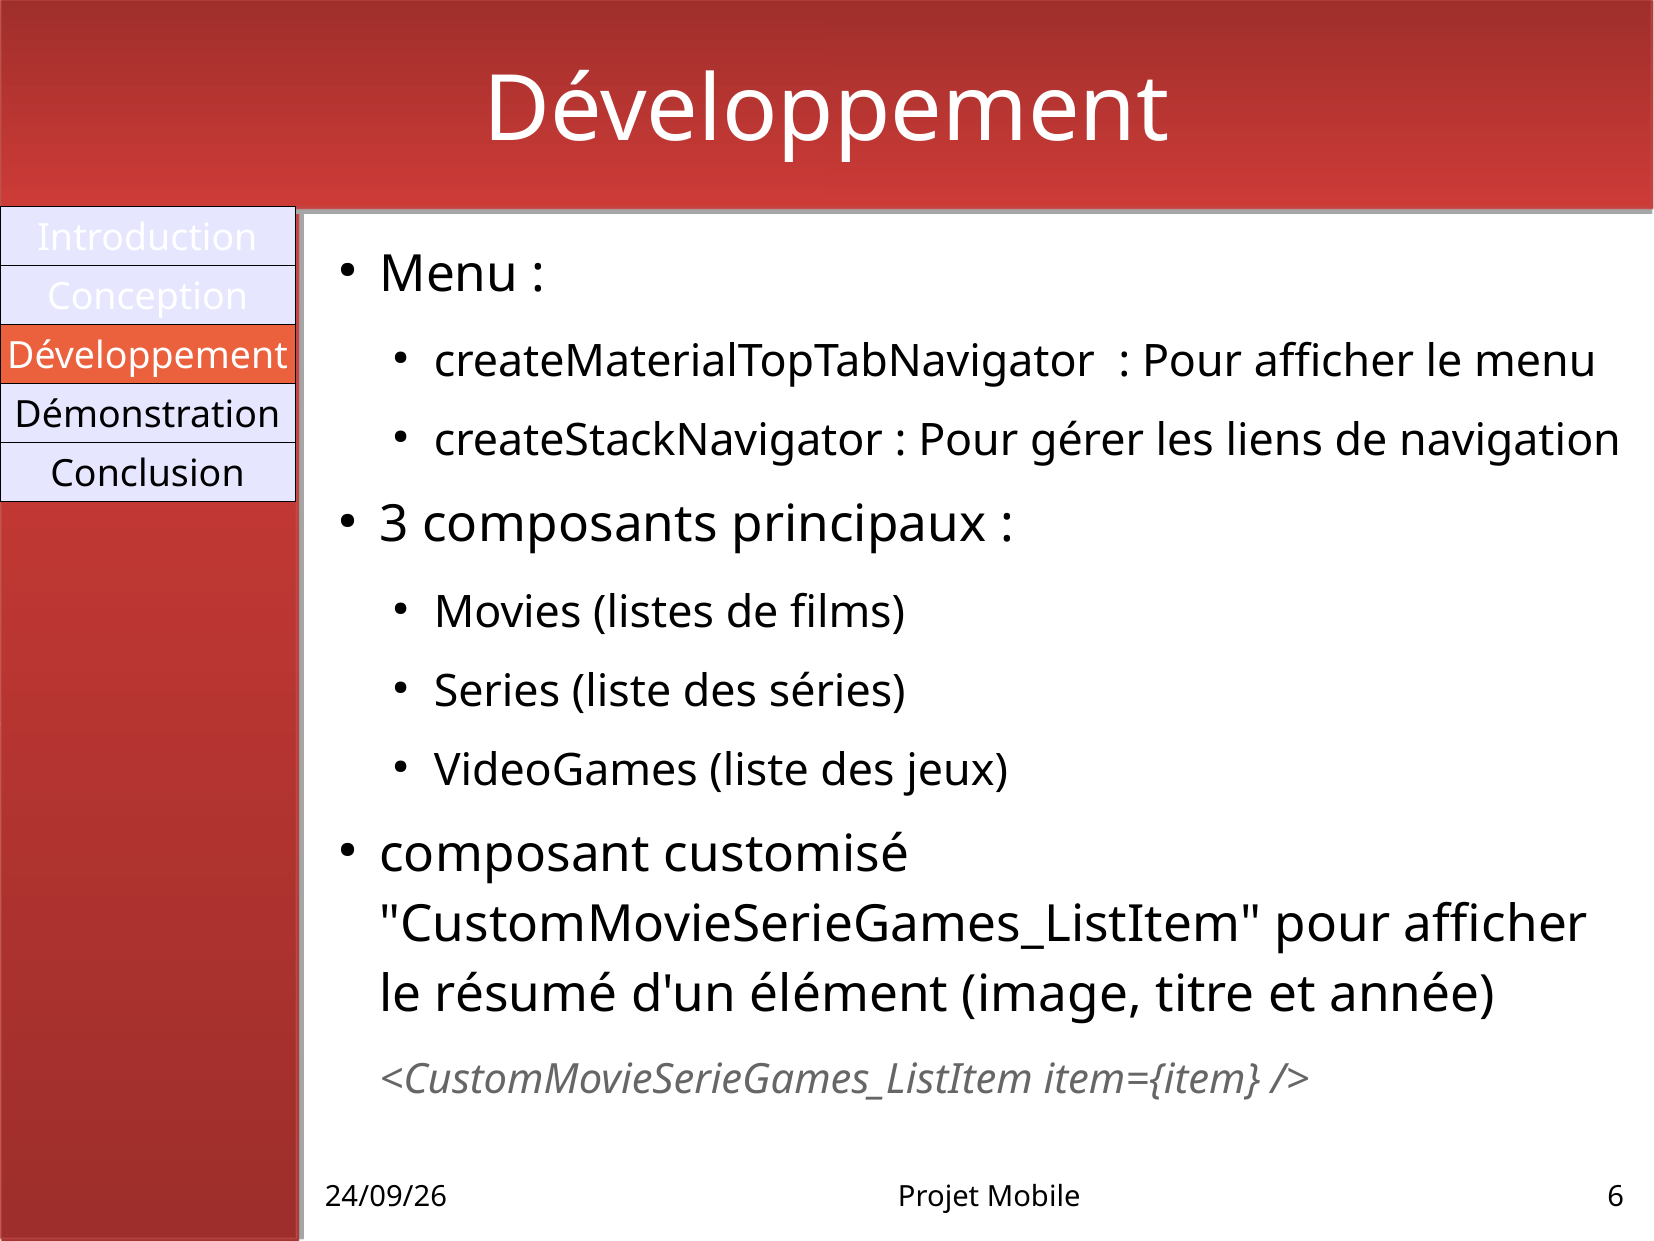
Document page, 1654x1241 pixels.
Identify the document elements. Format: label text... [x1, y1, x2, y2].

list Menu : createMaterialTopTabNavigator : Pour afficher le menu createStackNavigator : Pour gérer les liens de navigation 3 composants principaux : Movies (listes de films) Series (liste des séries) VideoGames (liste des jeux) composant customisé "CustomMovieSerieGames_ListItem" pour afficher le résumé d'un élément (image, titre et année) <CustomMovieSerieGames_ListItem item={item} /> [324, 236, 1625, 1123]
picture [0, 0, 1654, 1241]
text_box Introduction [0, 206, 296, 265]
title Développement [29, 31, 1625, 178]
text_box Démonstration [0, 383, 296, 442]
text_box Développement [0, 324, 296, 383]
text_box Conclusion [0, 442, 296, 502]
text_box Conception [0, 265, 296, 324]
